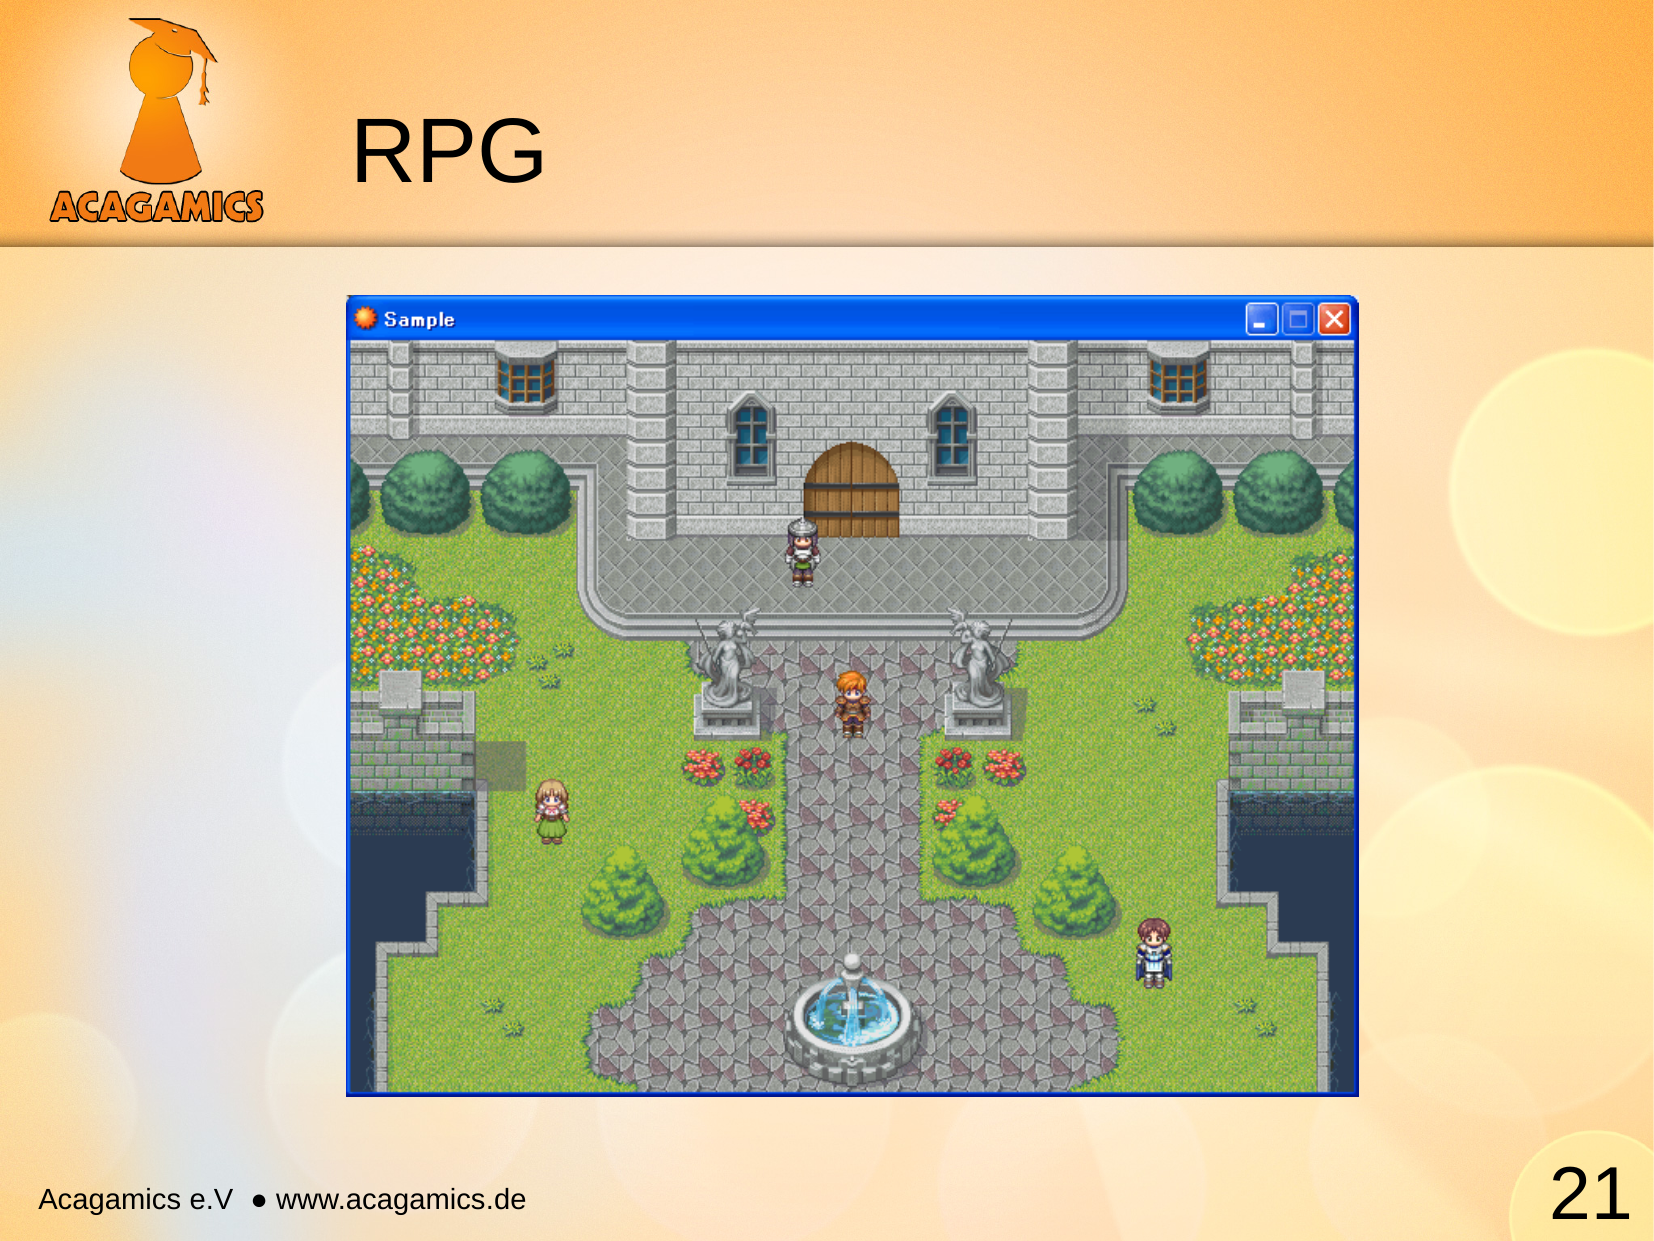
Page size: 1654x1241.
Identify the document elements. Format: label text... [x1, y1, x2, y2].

title RPG [324, 42, 1571, 250]
text_box [1517, 1151, 1654, 1241]
picture [346, 295, 1359, 1098]
